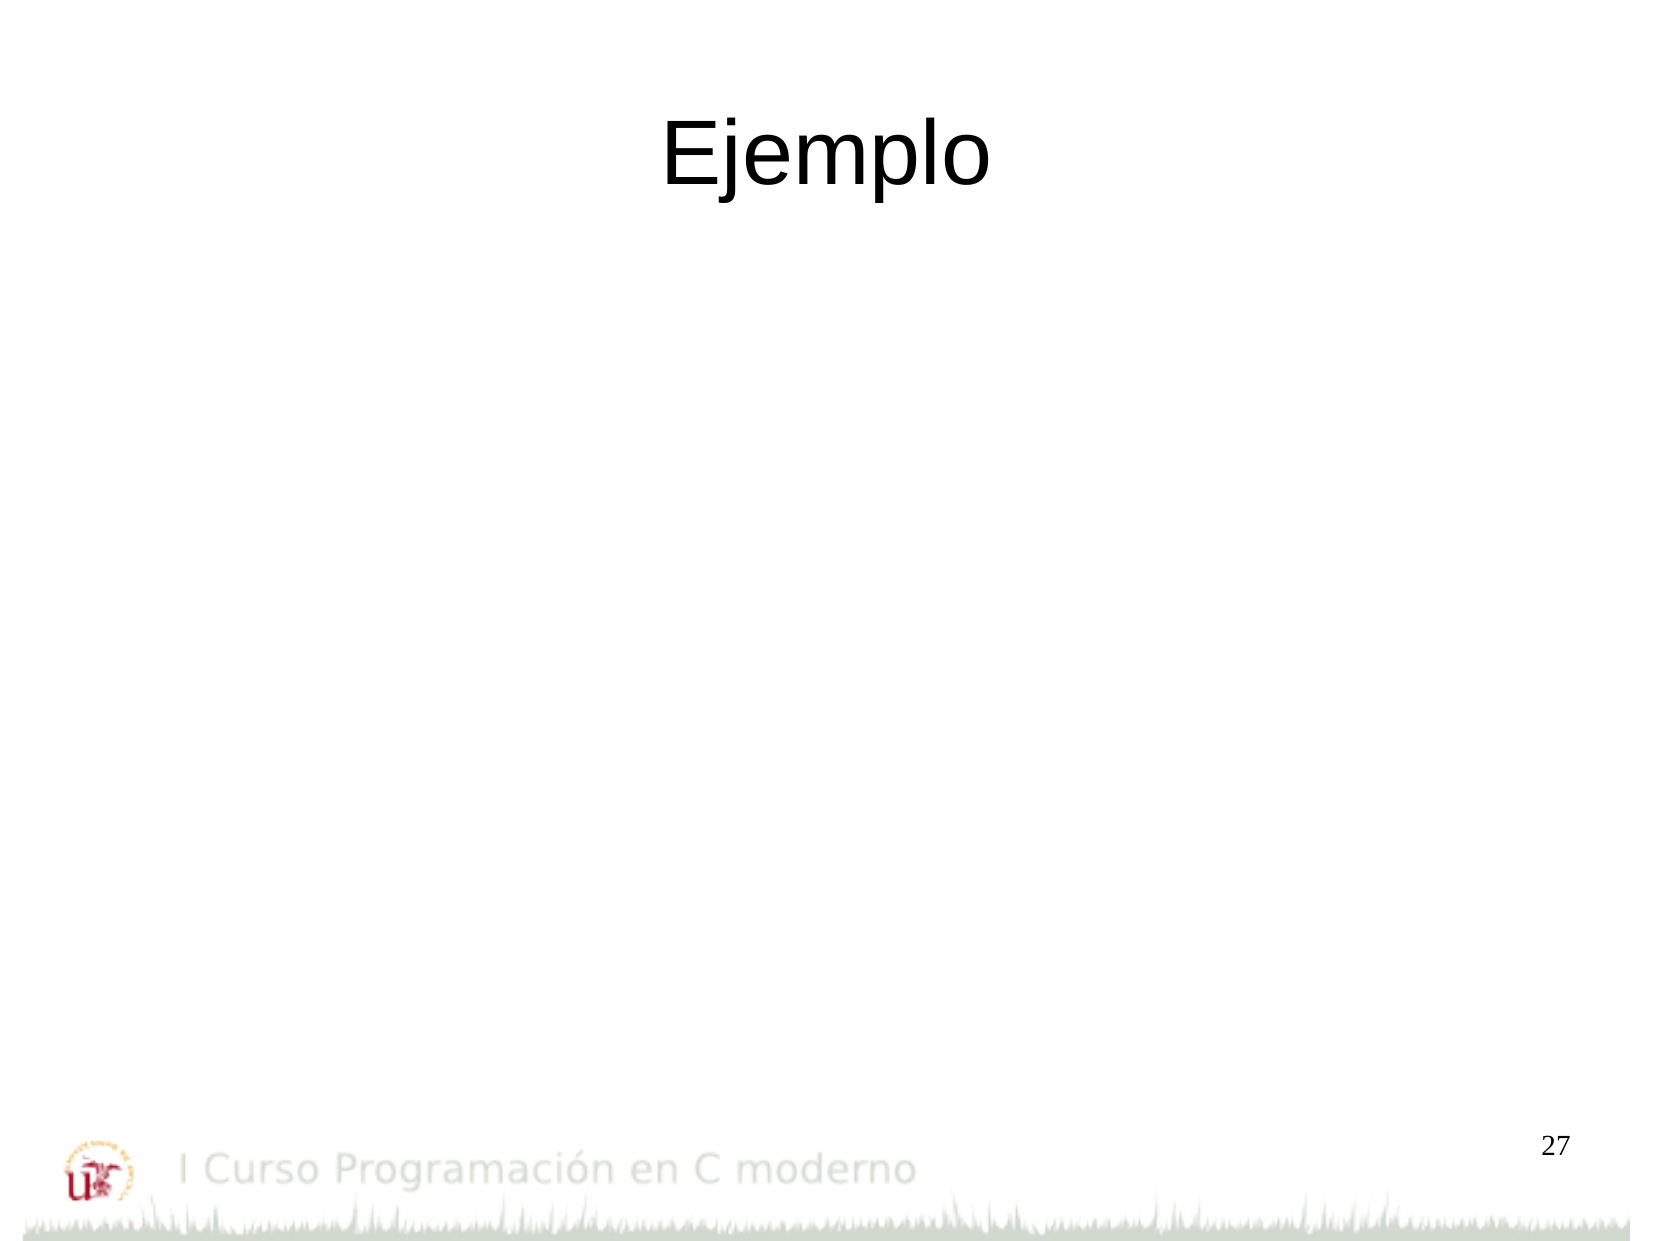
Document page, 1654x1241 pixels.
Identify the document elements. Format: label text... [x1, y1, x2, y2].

title Ejemplo [82, 49, 1571, 257]
picture [23, 1136, 1630, 1241]
